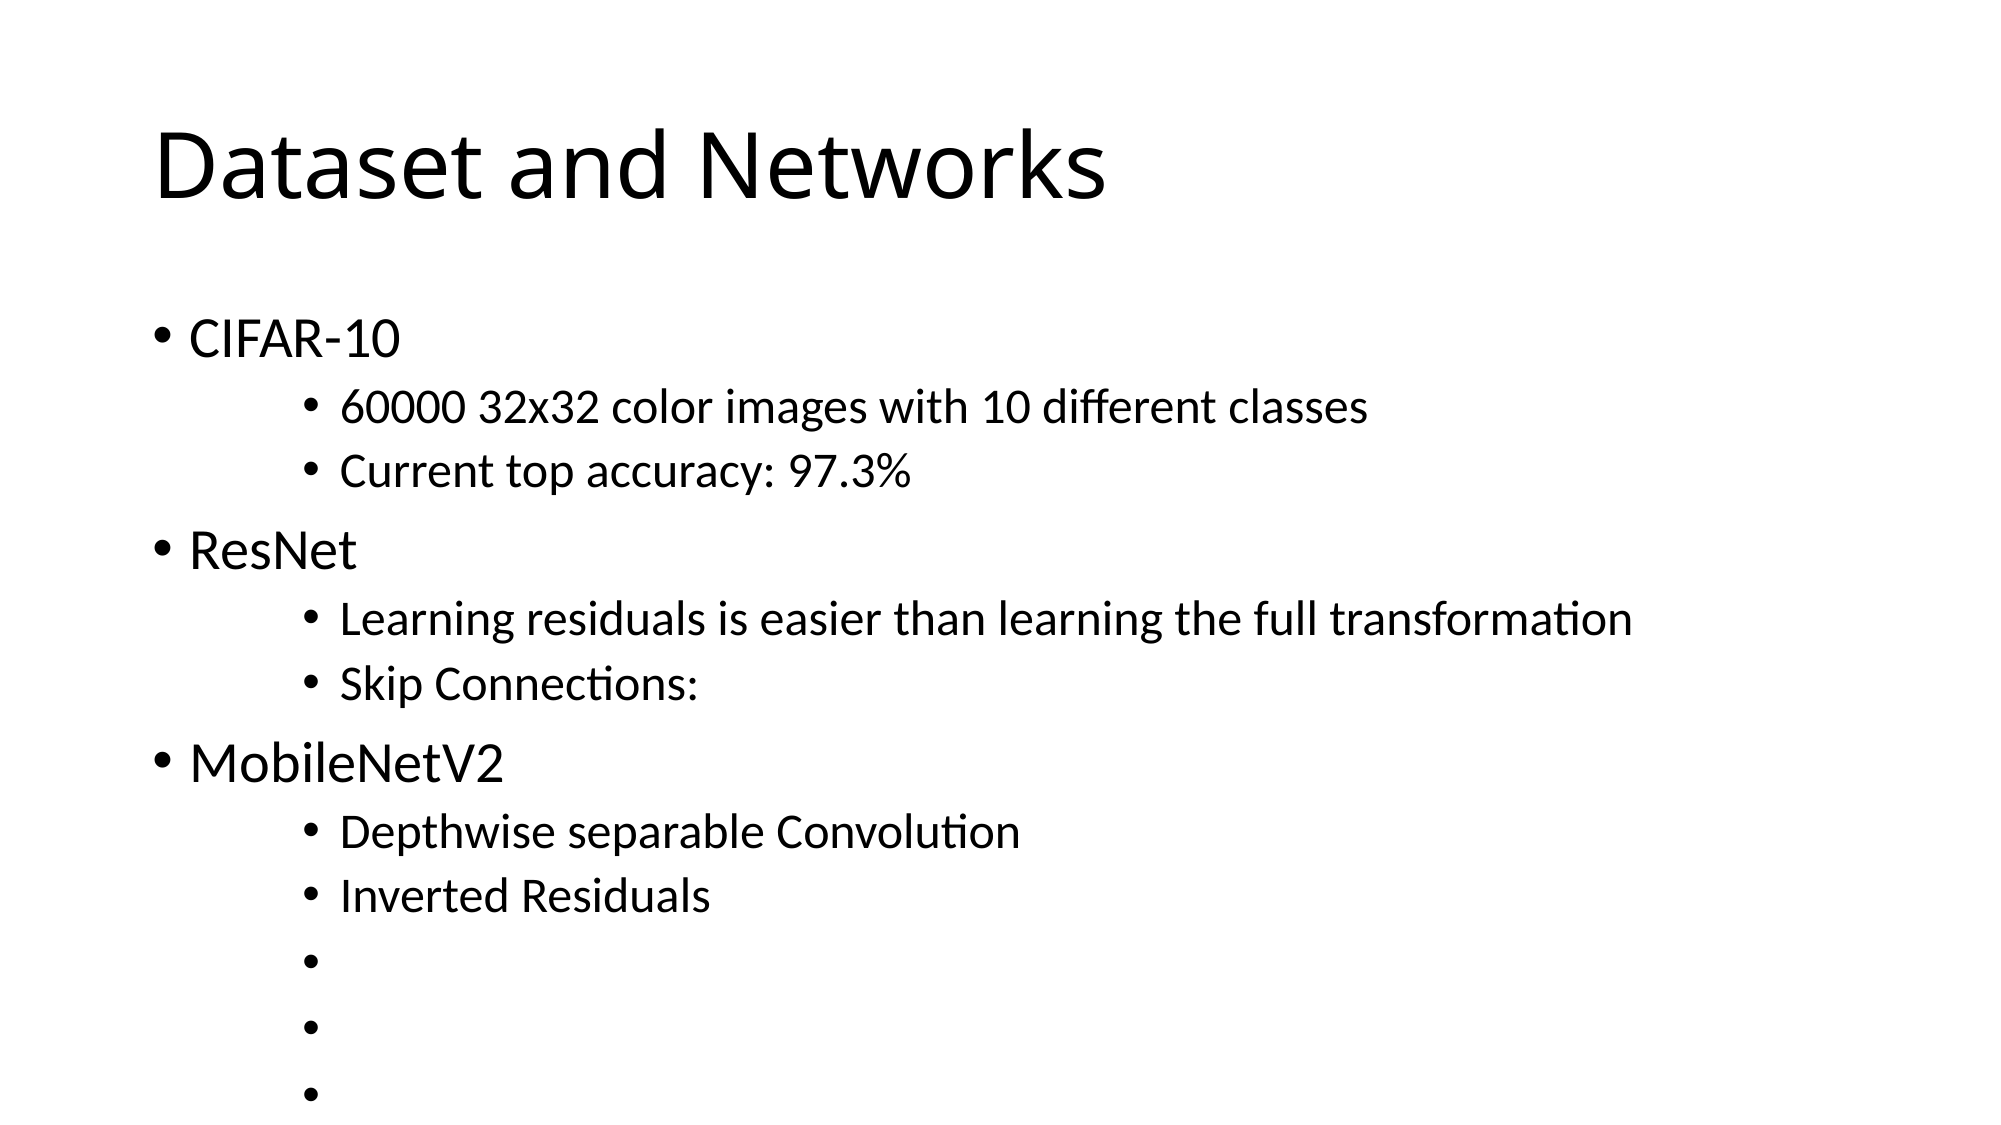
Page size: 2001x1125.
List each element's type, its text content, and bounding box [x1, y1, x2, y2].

list CIFAR-10 60000 32x32 color images with 10 different classes Current top accuracy: 97.3% ResNet Learning residuals is easier than learning the full transformation Skip Connections: MobileNetV2 Depthwise separable Convolution Inverted Residuals [137, 299, 1863, 1014]
title Dataset and Networks [137, 59, 1863, 278]
